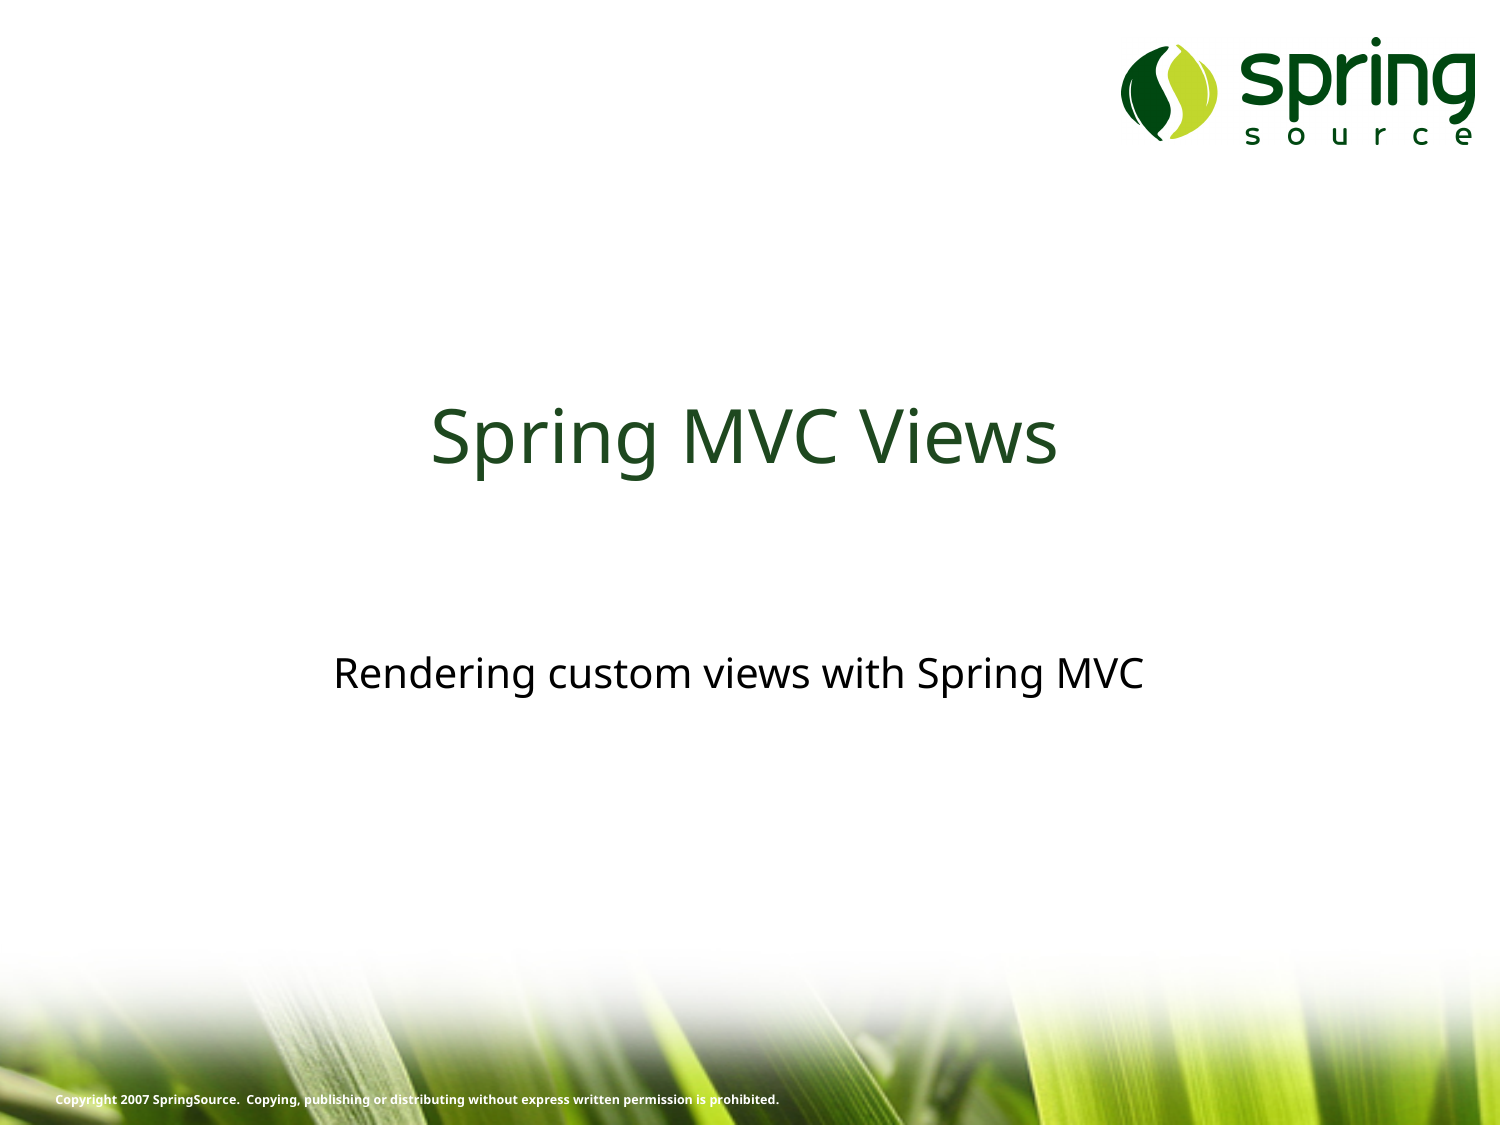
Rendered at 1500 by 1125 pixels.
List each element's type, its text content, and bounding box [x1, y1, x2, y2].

picture [0, 944, 1500, 1125]
title Spring MVC Views [107, 340, 1383, 529]
subtitle Rendering custom views with Spring MVC [214, 499, 1265, 788]
picture [1121, 37, 1475, 145]
